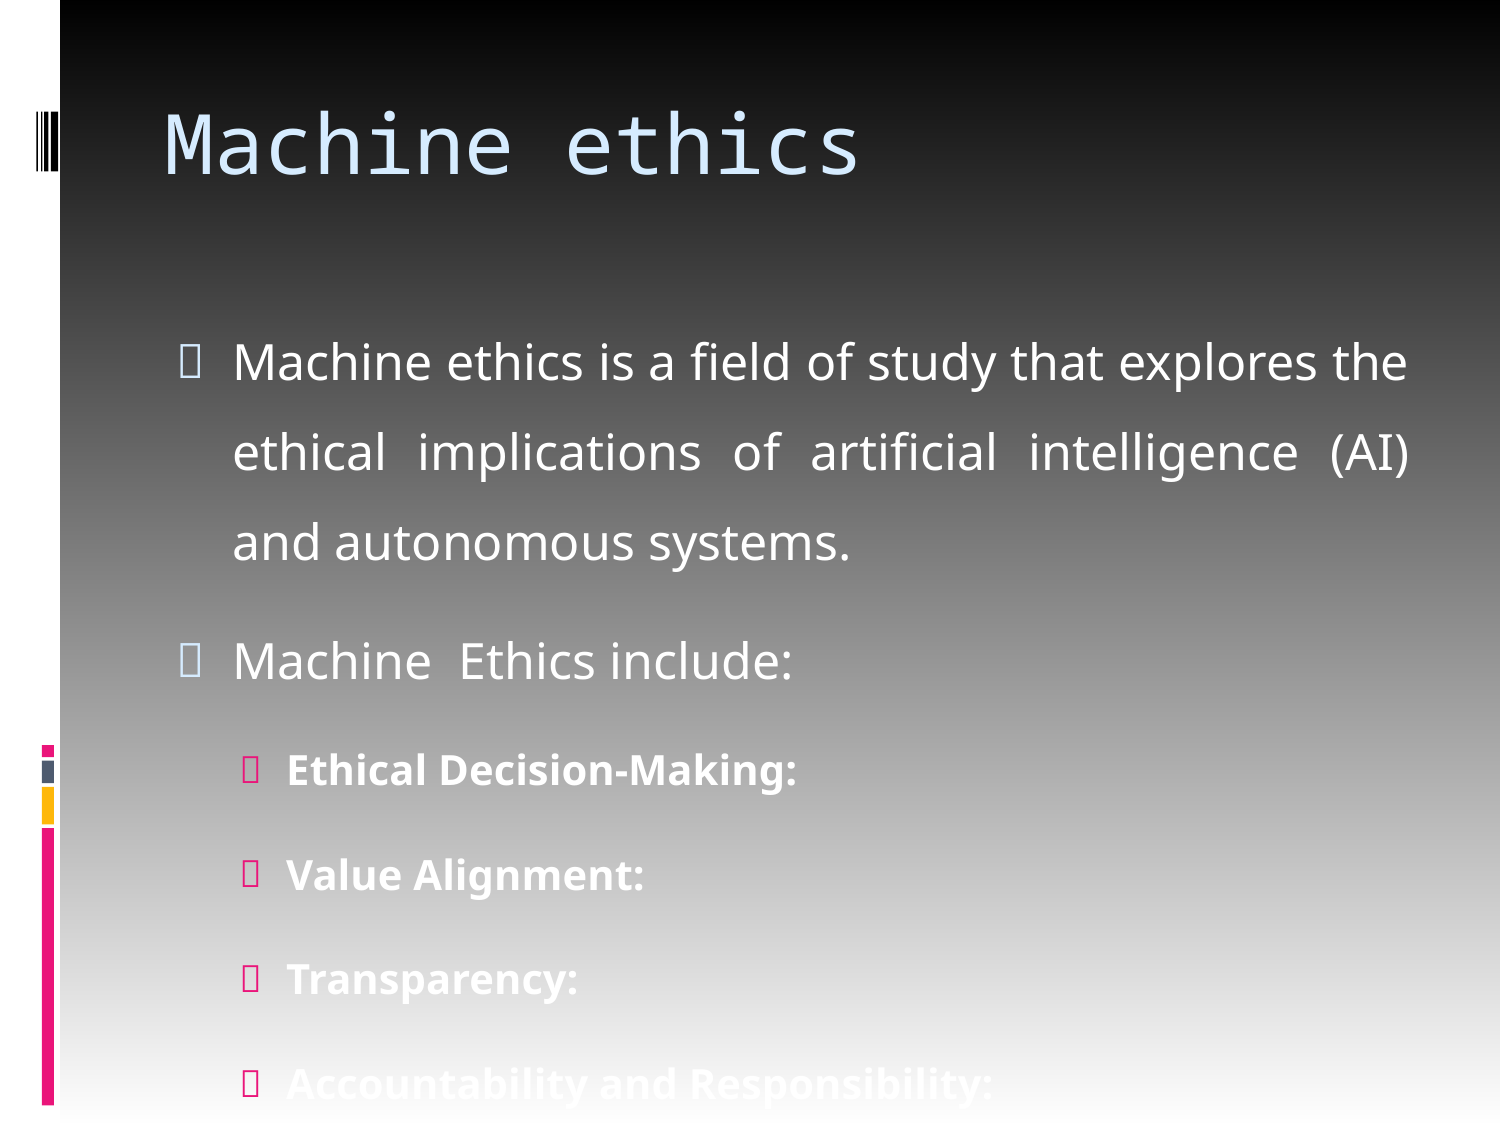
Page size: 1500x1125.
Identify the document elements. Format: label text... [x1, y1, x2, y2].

title Machine ethics [150, 83, 1425, 234]
list Machine ethics is a field of study that explores the ethical implications of artificial intelligence (AI) and autonomous systems. Machine Ethics include: Ethical Decision-Making: Value Alignment: Transparency: Accountability and Responsibility: [150, 292, 1425, 1043]
